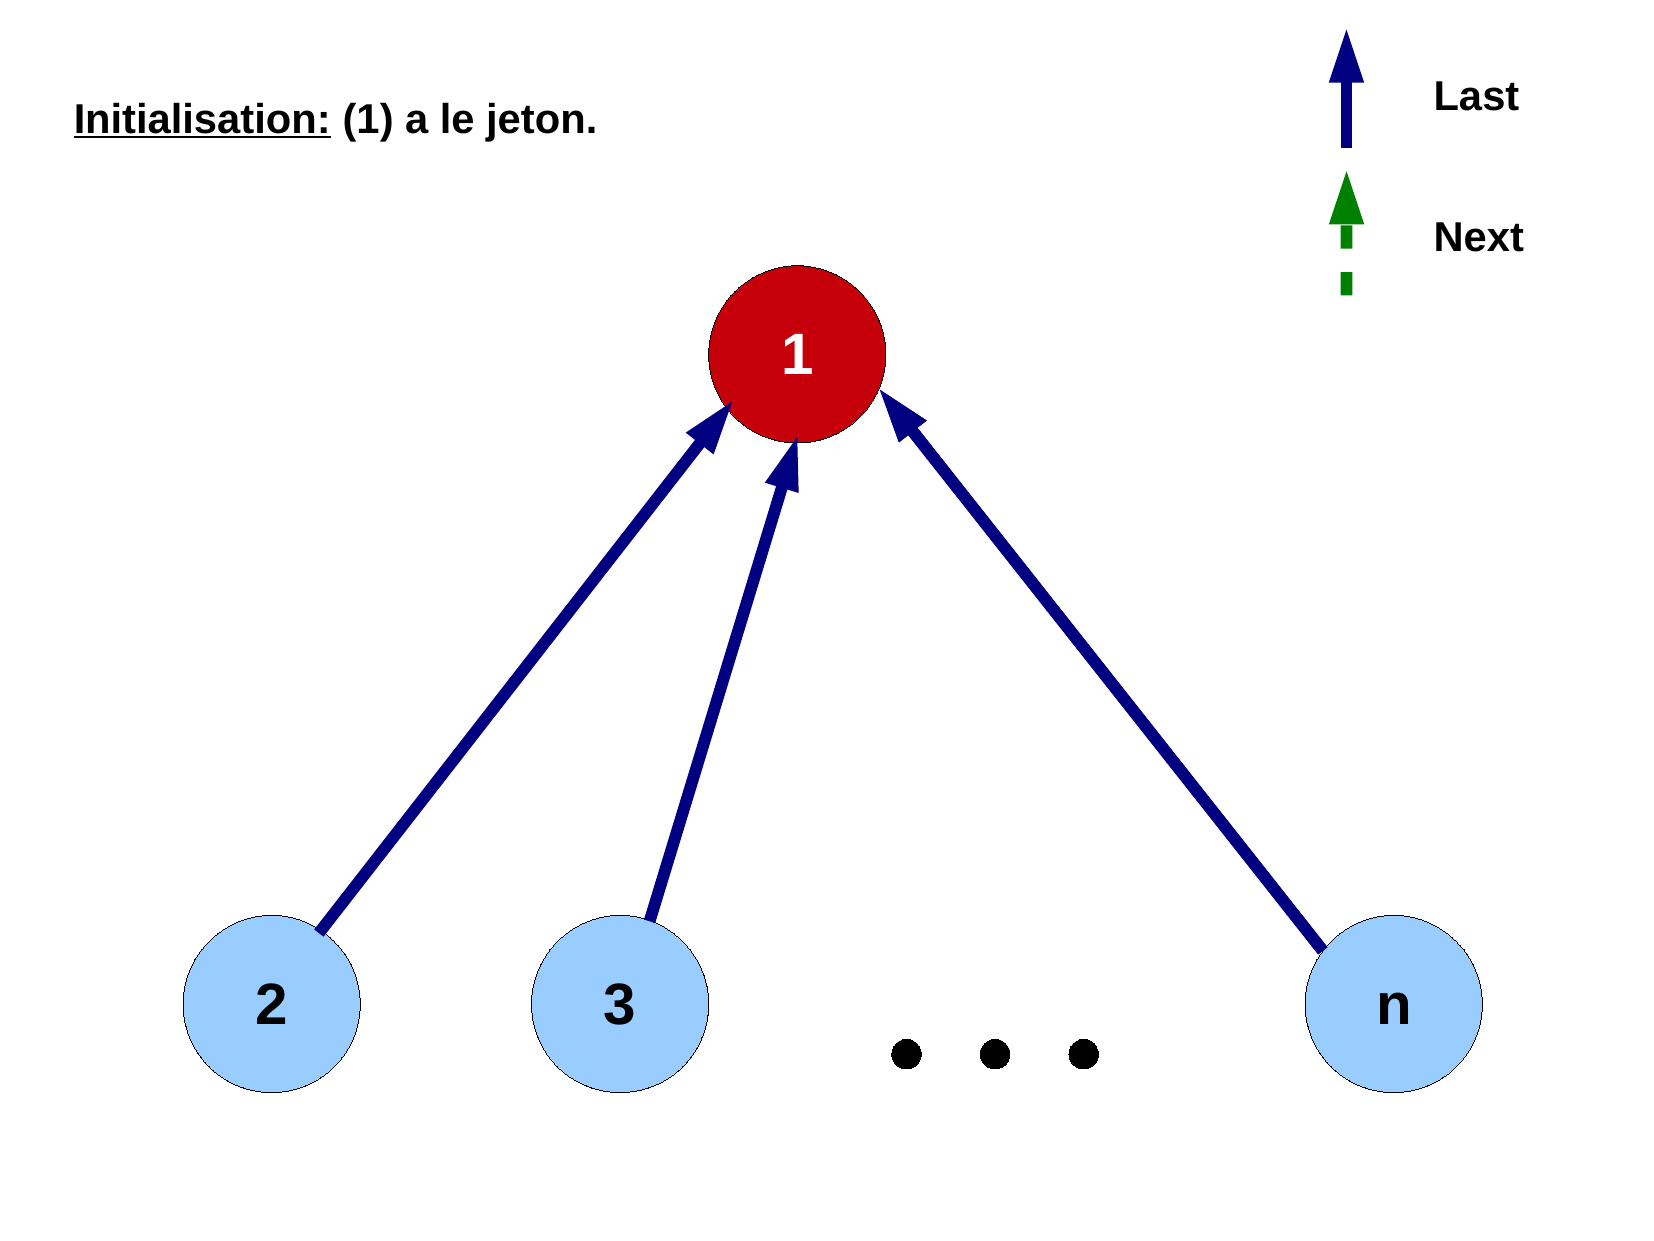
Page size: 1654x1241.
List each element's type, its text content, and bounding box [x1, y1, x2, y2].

text_box Last [1418, 64, 1535, 127]
text_box n [1305, 915, 1483, 1093]
text_box [980, 1039, 1010, 1069]
text_box 3 [531, 915, 709, 1093]
text_box 1 [708, 265, 886, 443]
text_box [891, 1039, 922, 1069]
text_box [1068, 1039, 1099, 1069]
text_box Next [1418, 206, 1540, 268]
text_box 2 [183, 915, 361, 1093]
text_box Initialisation: (1) a le jeton. [59, 88, 1034, 150]
